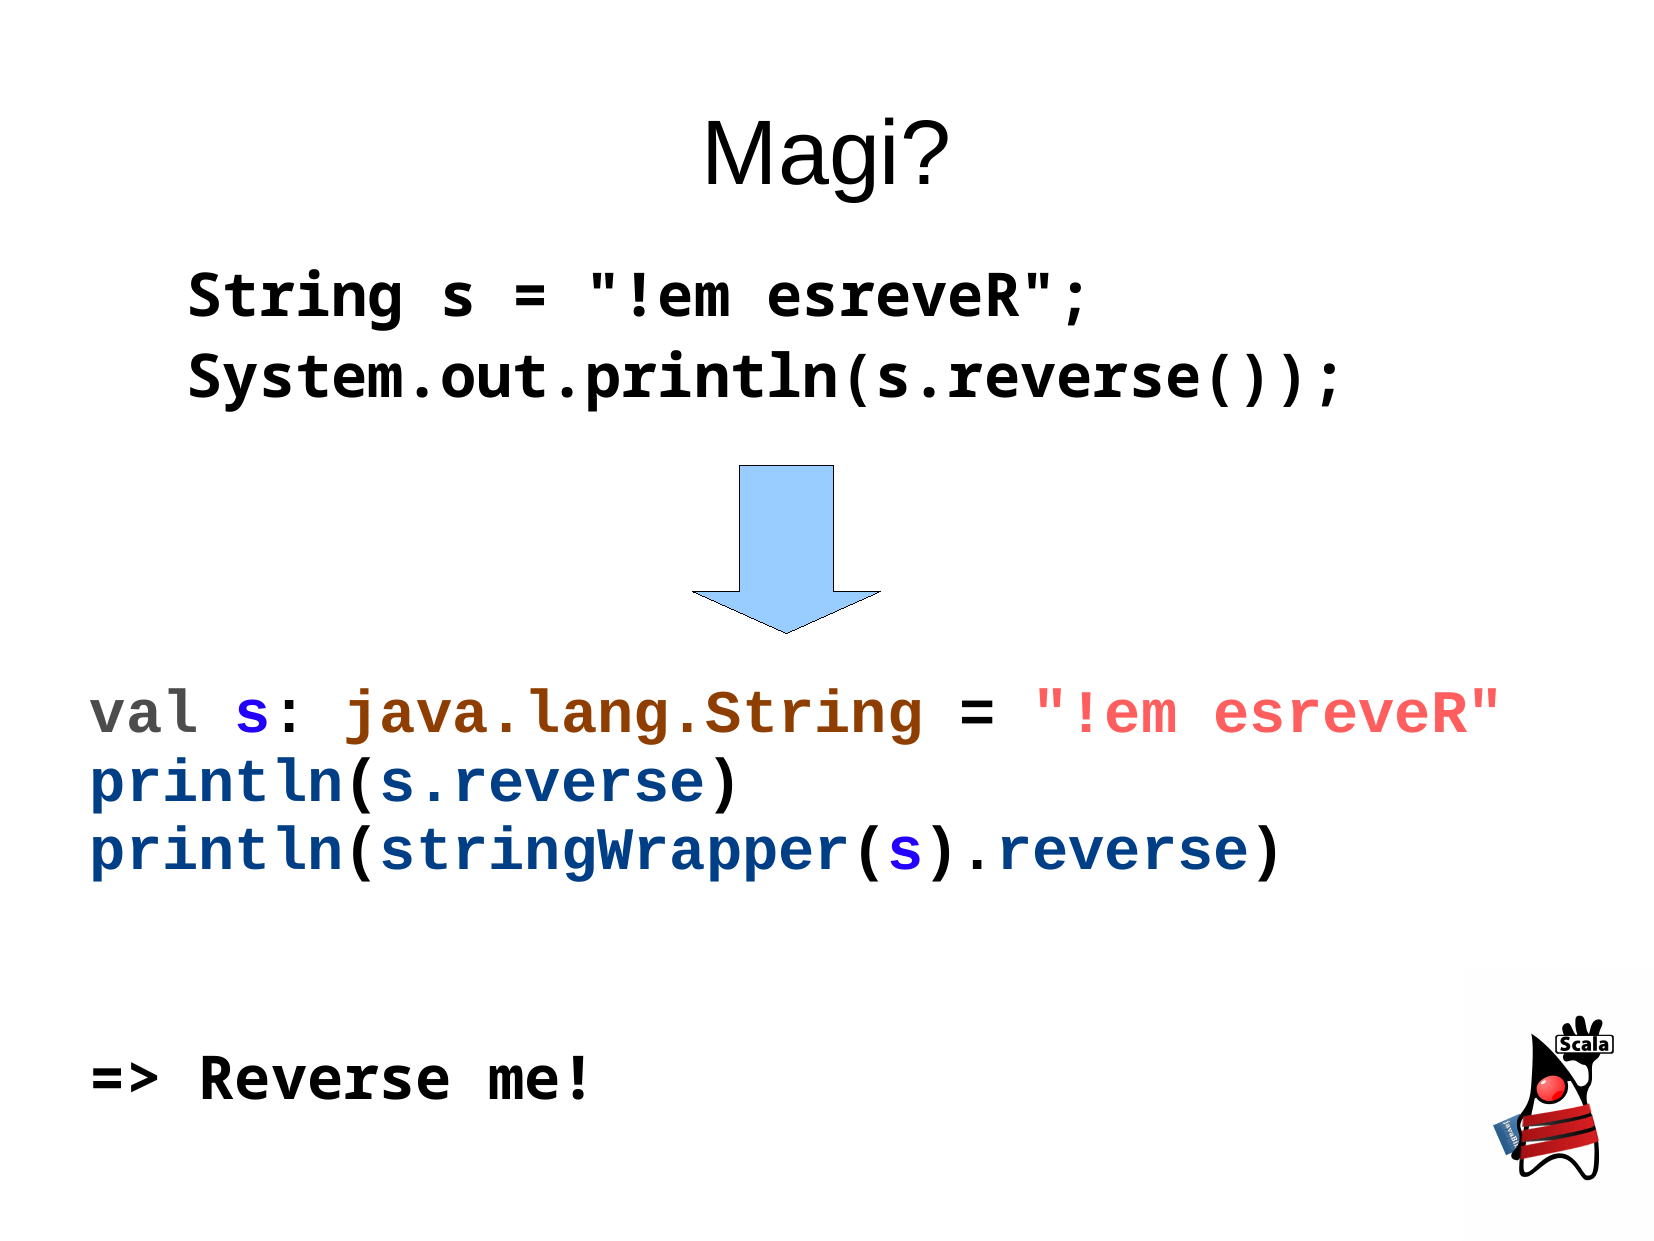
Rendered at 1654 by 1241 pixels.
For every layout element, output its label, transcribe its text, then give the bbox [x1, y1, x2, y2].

text_box val s: java.lang.String = "!em esreveR" println(s.reverse) println(stringWrapper(s).reverse) => Reverse me! [75, 675, 1654, 1112]
title Magi? [82, 56, 1571, 250]
text_box [692, 465, 881, 634]
text_box String s = "!em esreveR"; System.out.println(s.reverse()); [171, 246, 1426, 413]
picture [1462, 1112, 1654, 1241]
